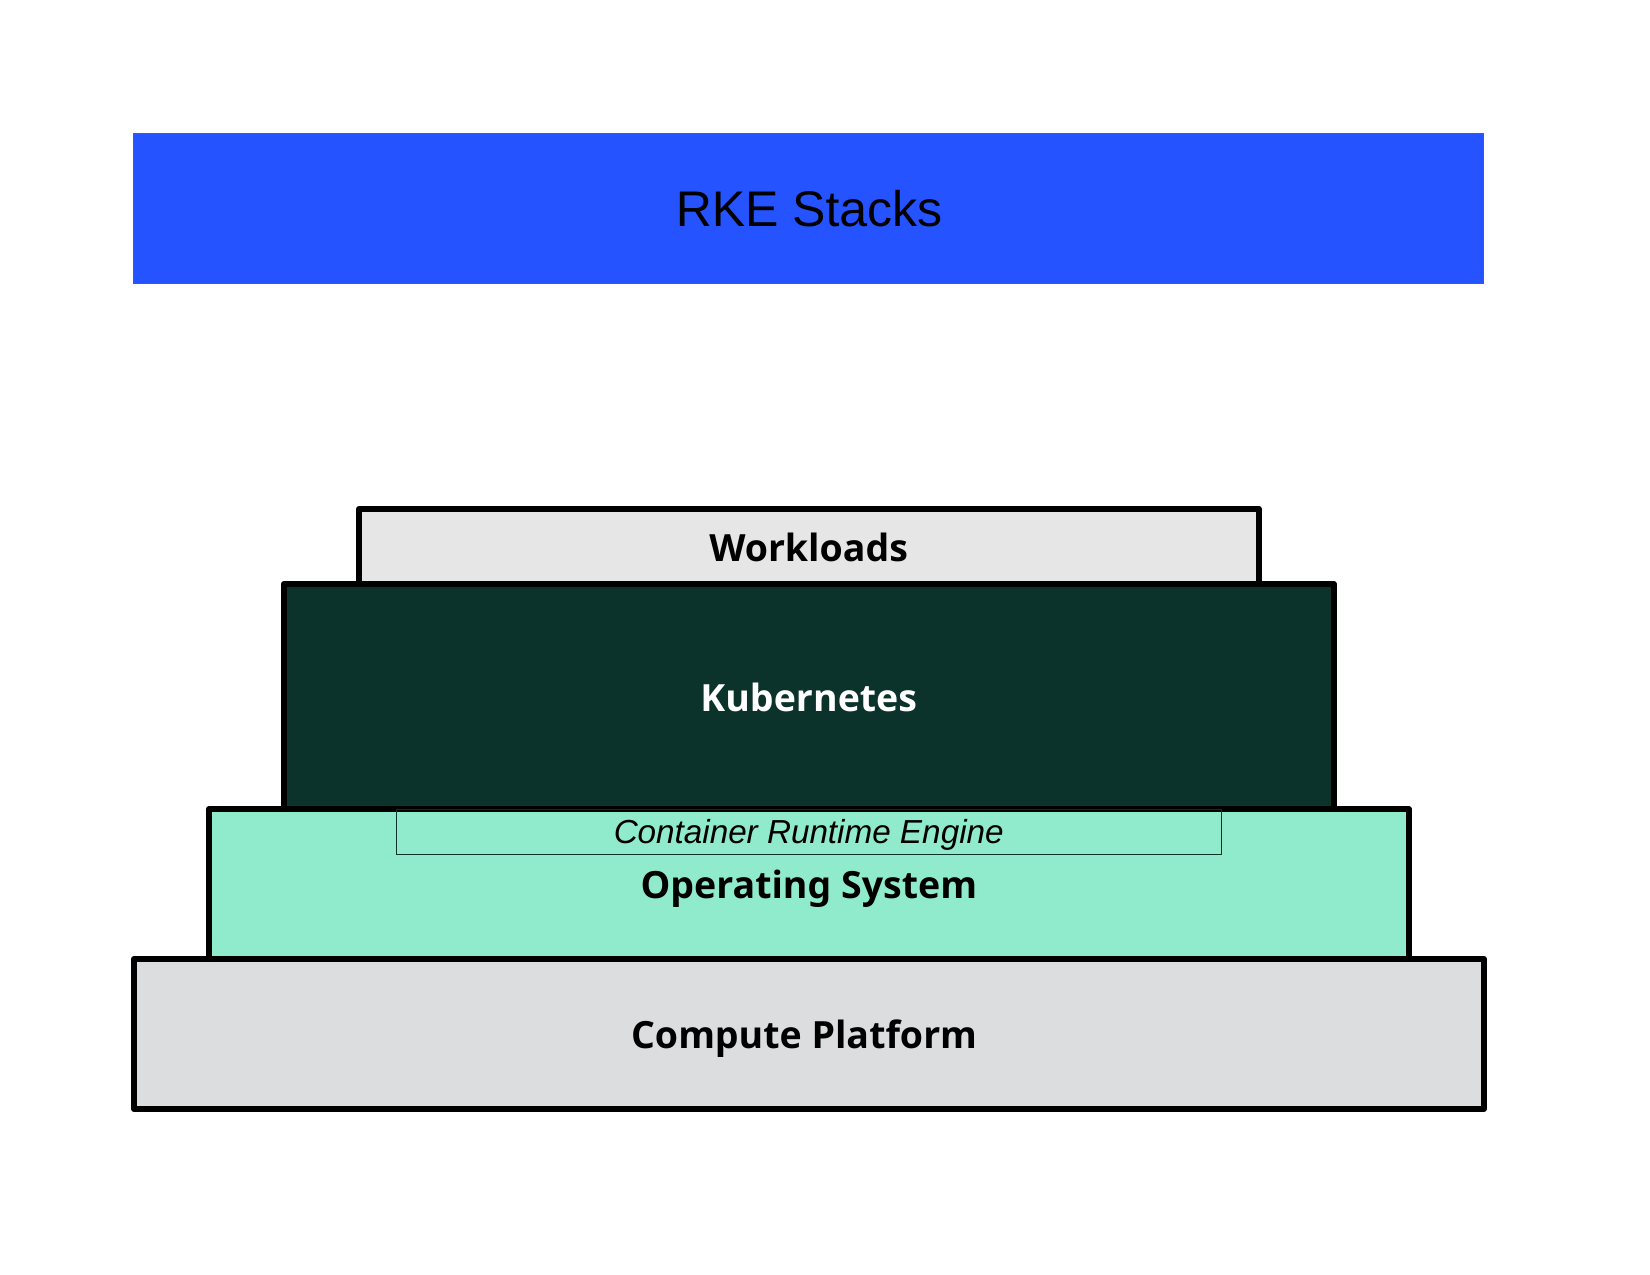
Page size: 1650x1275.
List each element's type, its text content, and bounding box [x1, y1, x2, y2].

text_box Workloads [358, 508, 1259, 584]
text_box Container Runtime Engine [396, 809, 1222, 855]
text_box Compute Platform [133, 958, 1484, 1109]
text_box Kubernetes [283, 583, 1334, 809]
text_box Operating System [208, 809, 1409, 960]
text_box RKE Stacks [133, 133, 1484, 284]
